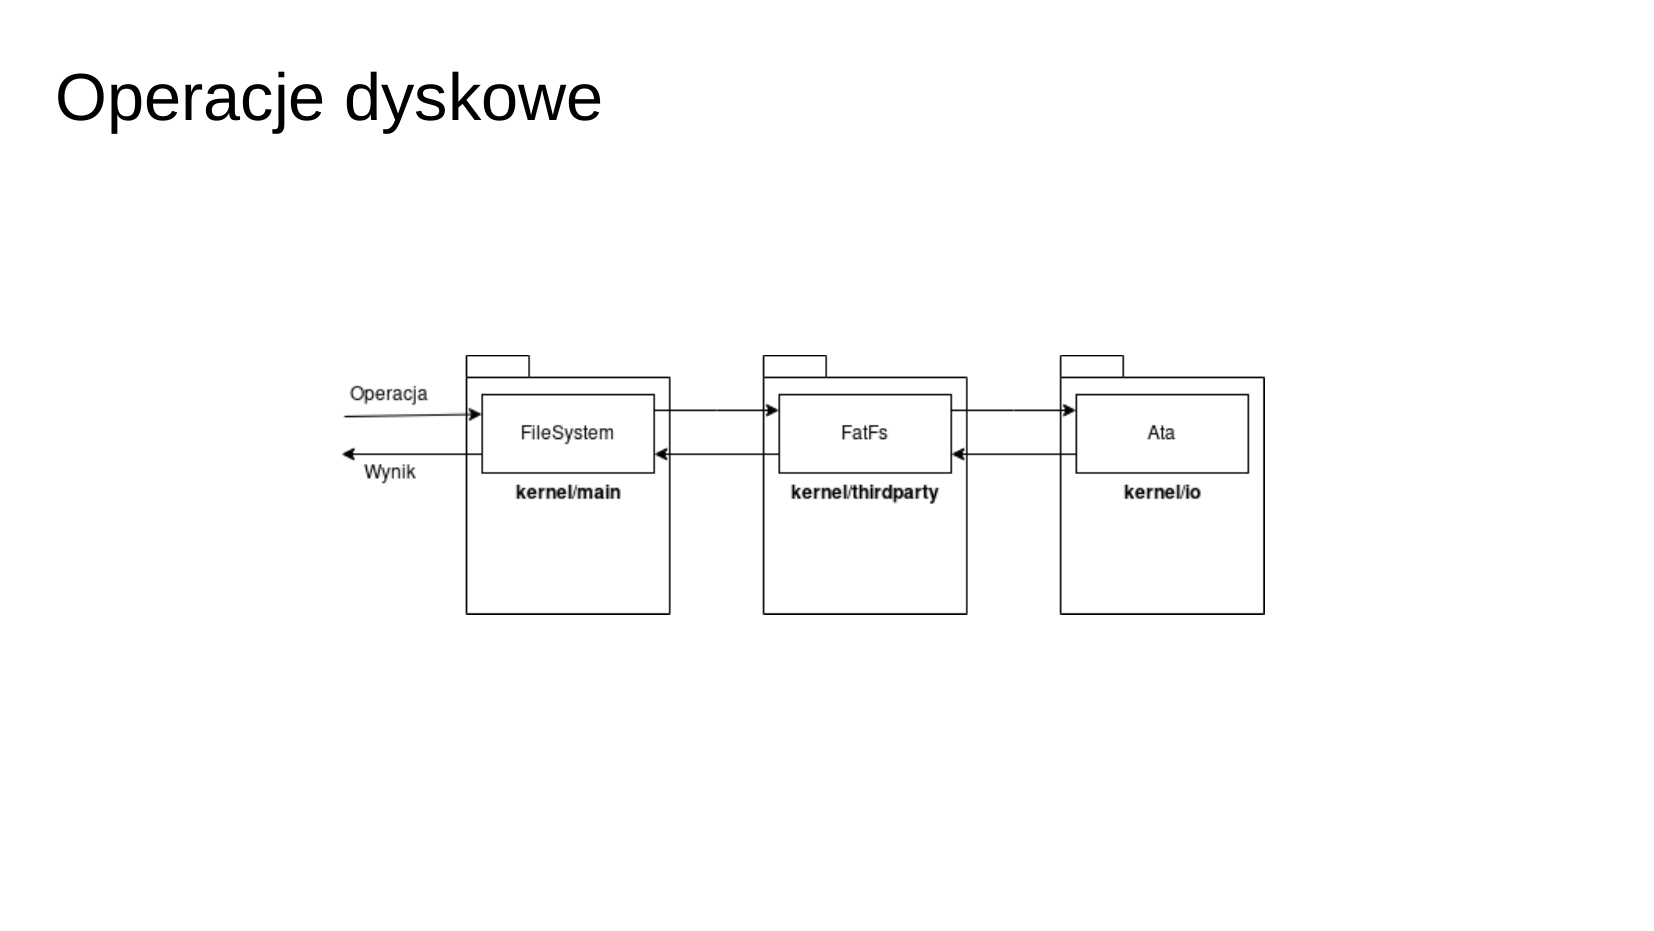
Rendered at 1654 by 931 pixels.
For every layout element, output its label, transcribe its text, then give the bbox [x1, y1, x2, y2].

picture [330, 355, 1265, 616]
subtitle Operacje dyskowe [0, 0, 661, 196]
